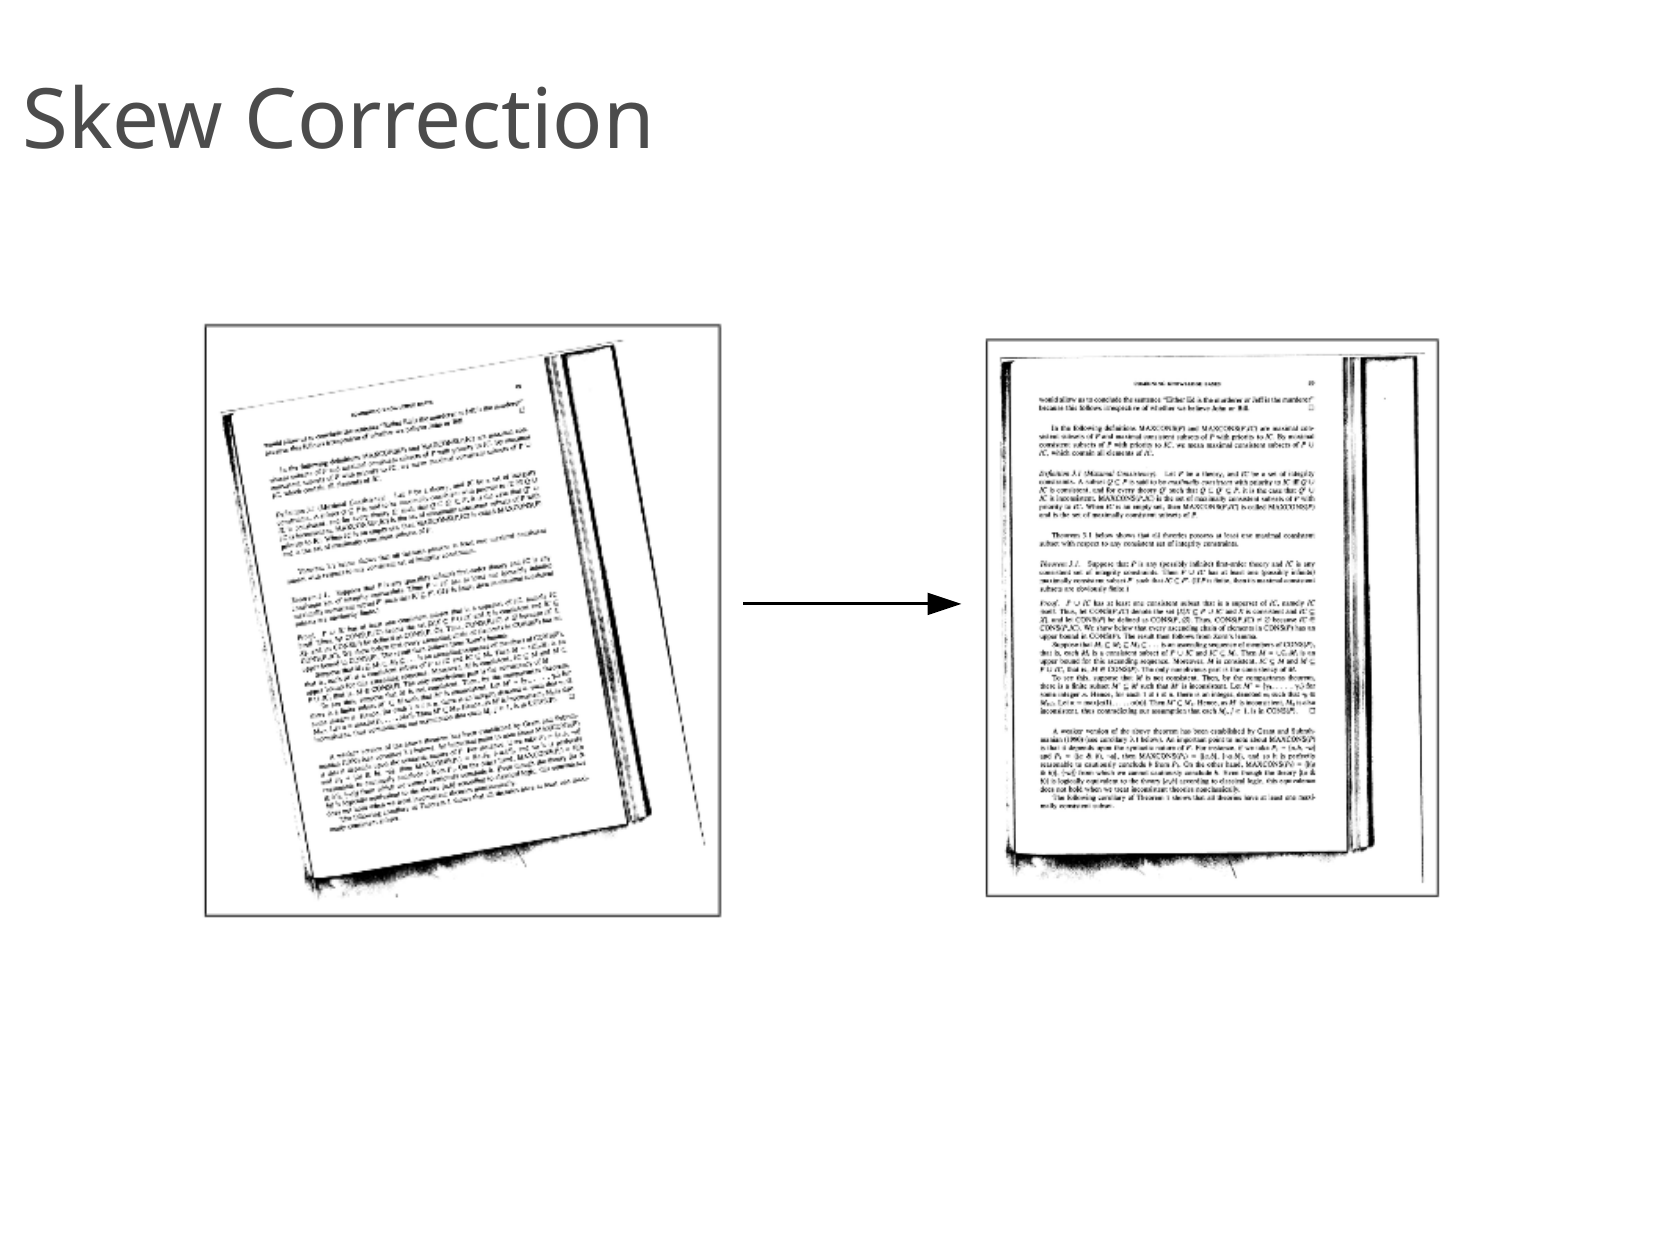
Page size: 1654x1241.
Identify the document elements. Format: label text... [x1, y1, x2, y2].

title Skew Correction [22, 26, 1654, 205]
picture [198, 319, 727, 921]
picture [983, 334, 1444, 902]
